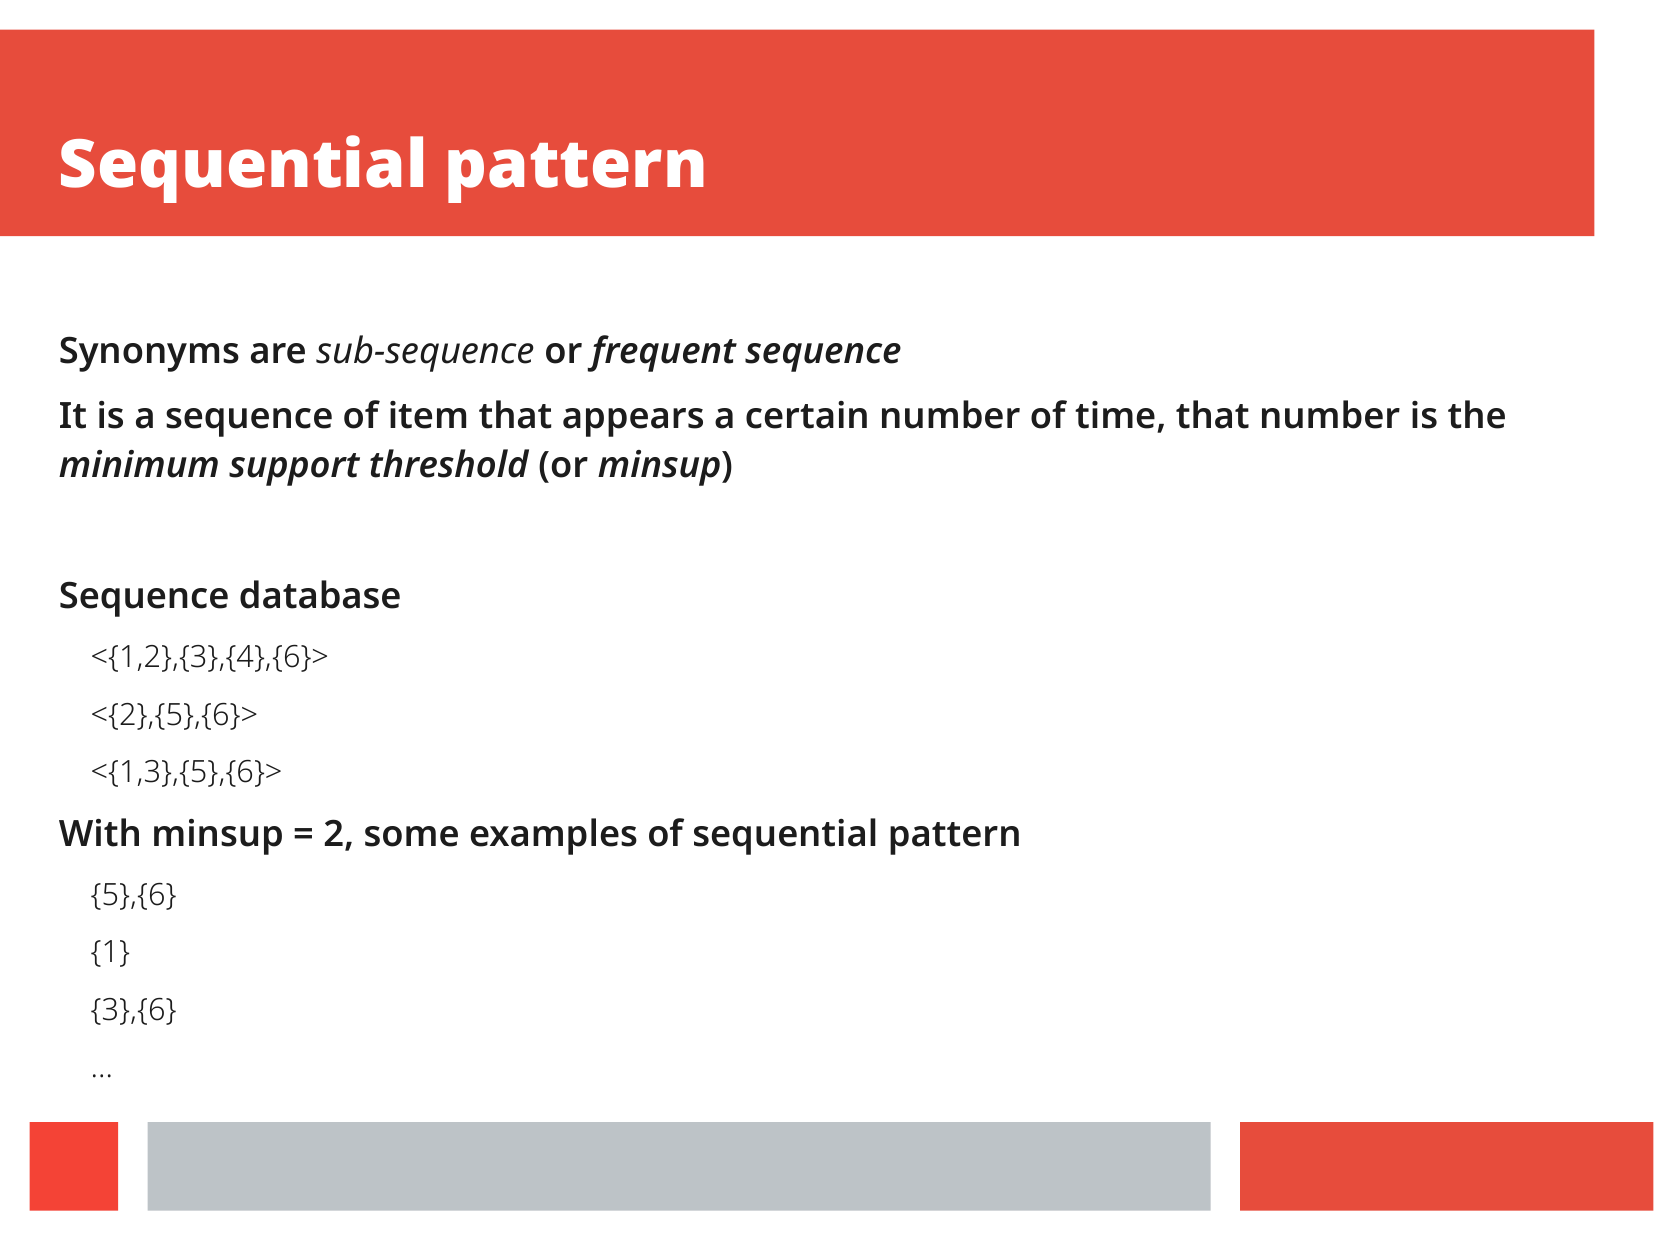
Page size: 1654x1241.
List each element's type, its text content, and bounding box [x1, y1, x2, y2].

title Sequential pattern [59, 59, 1595, 207]
list Synonyms are sub-sequence or frequent sequence It is a sequence of item that appears a certain number of time, that number is the minimum support threshold (or minsup) Sequence database <{1,2},{3},{4},{6}> <{2},{5},{6}> <{1,3},{5},{6}> With minsup = 2, some examples of sequential pattern {5},{6} {1} {3},{6} … [59, 324, 1565, 1093]
